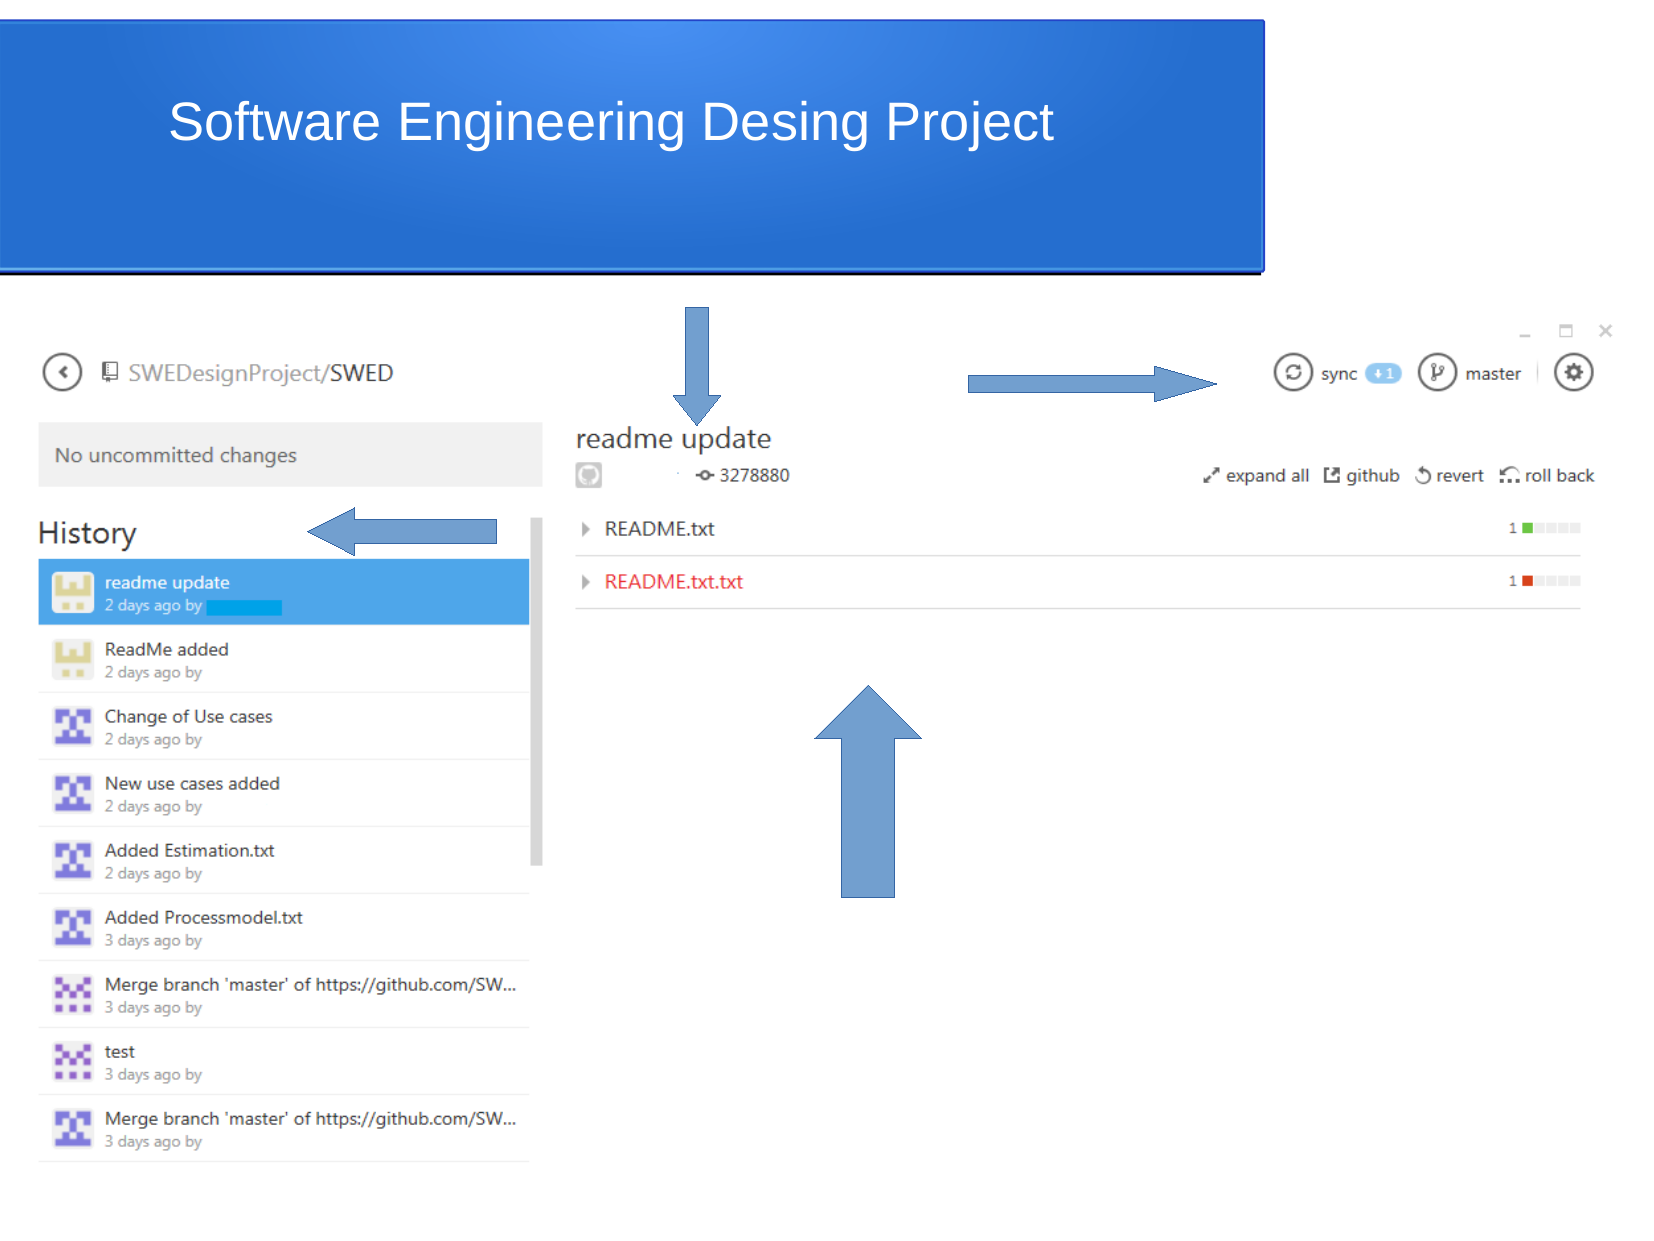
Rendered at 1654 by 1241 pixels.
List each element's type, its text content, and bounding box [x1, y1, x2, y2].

picture [11, 318, 1619, 1170]
text_box [307, 507, 497, 556]
text_box [814, 685, 922, 898]
text_box [673, 307, 721, 426]
text_box Software Engineering Desing Project [153, 83, 1071, 201]
text_box [968, 366, 1217, 402]
